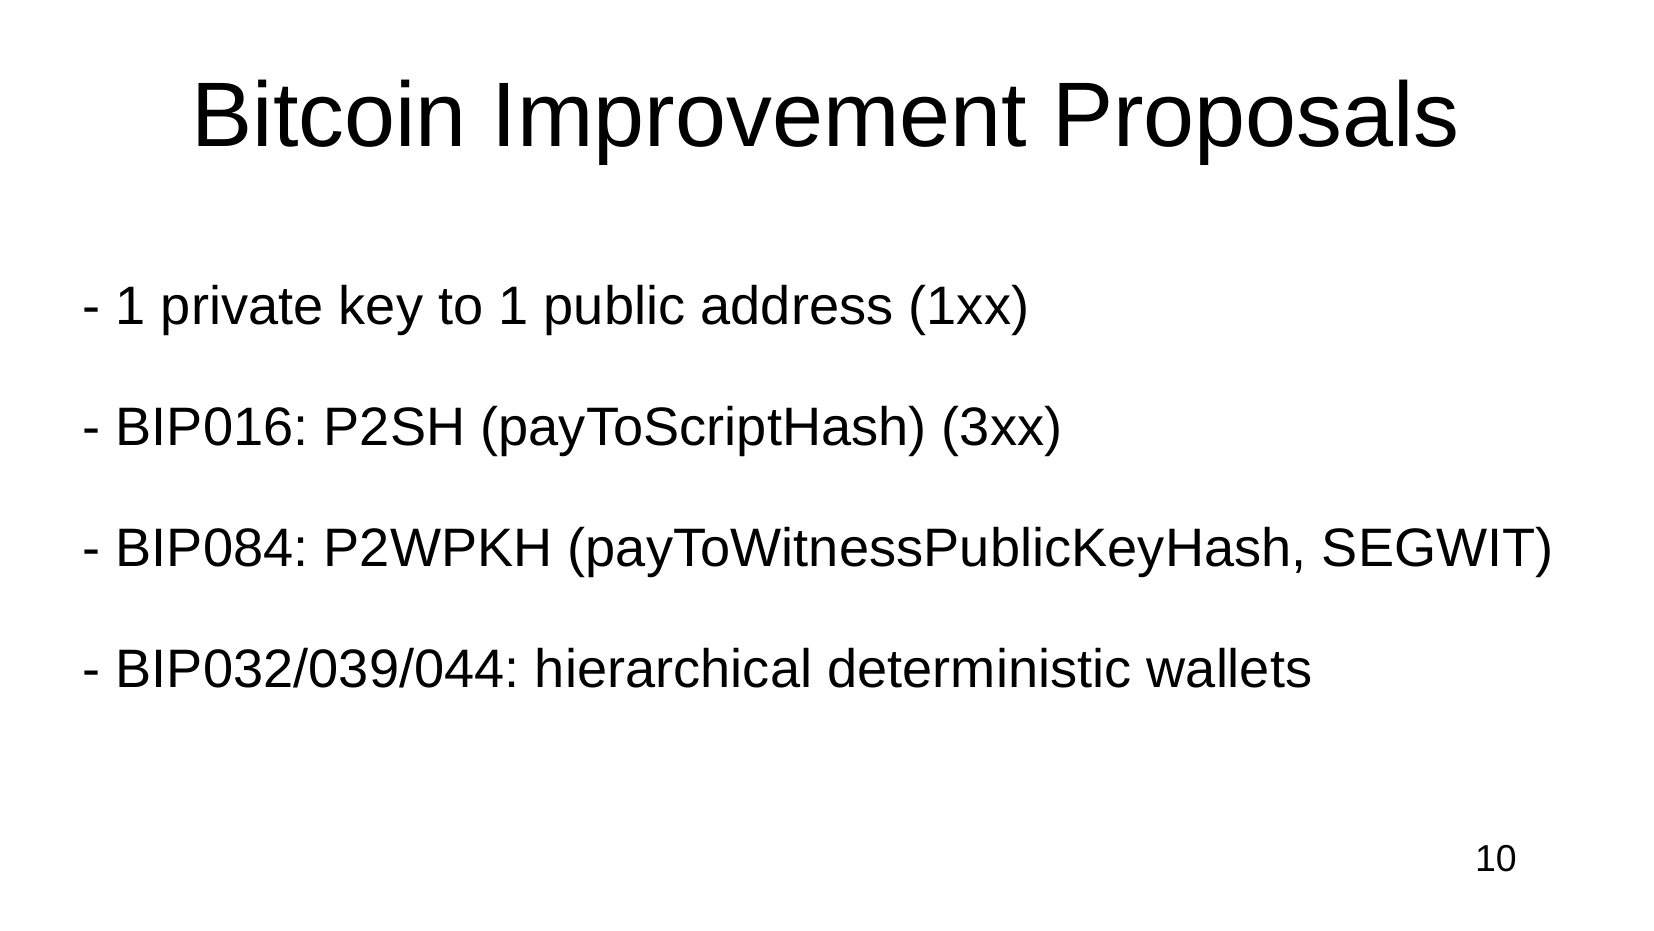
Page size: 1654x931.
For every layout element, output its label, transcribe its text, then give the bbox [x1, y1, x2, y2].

title Bitcoin Improvement Proposals [82, 37, 1571, 193]
text_box - 1 private key to 1 public address (1xx) - BIP016: P2SH (payToScriptHash) (3xx) - BIP084: P2WPKH (payToWitnessPublicKeyHash, SEGWIT) - BIP032/039/044: hierarchical deterministic wallets [82, 217, 1571, 758]
text_box <number> [1508, 829, 1613, 901]
